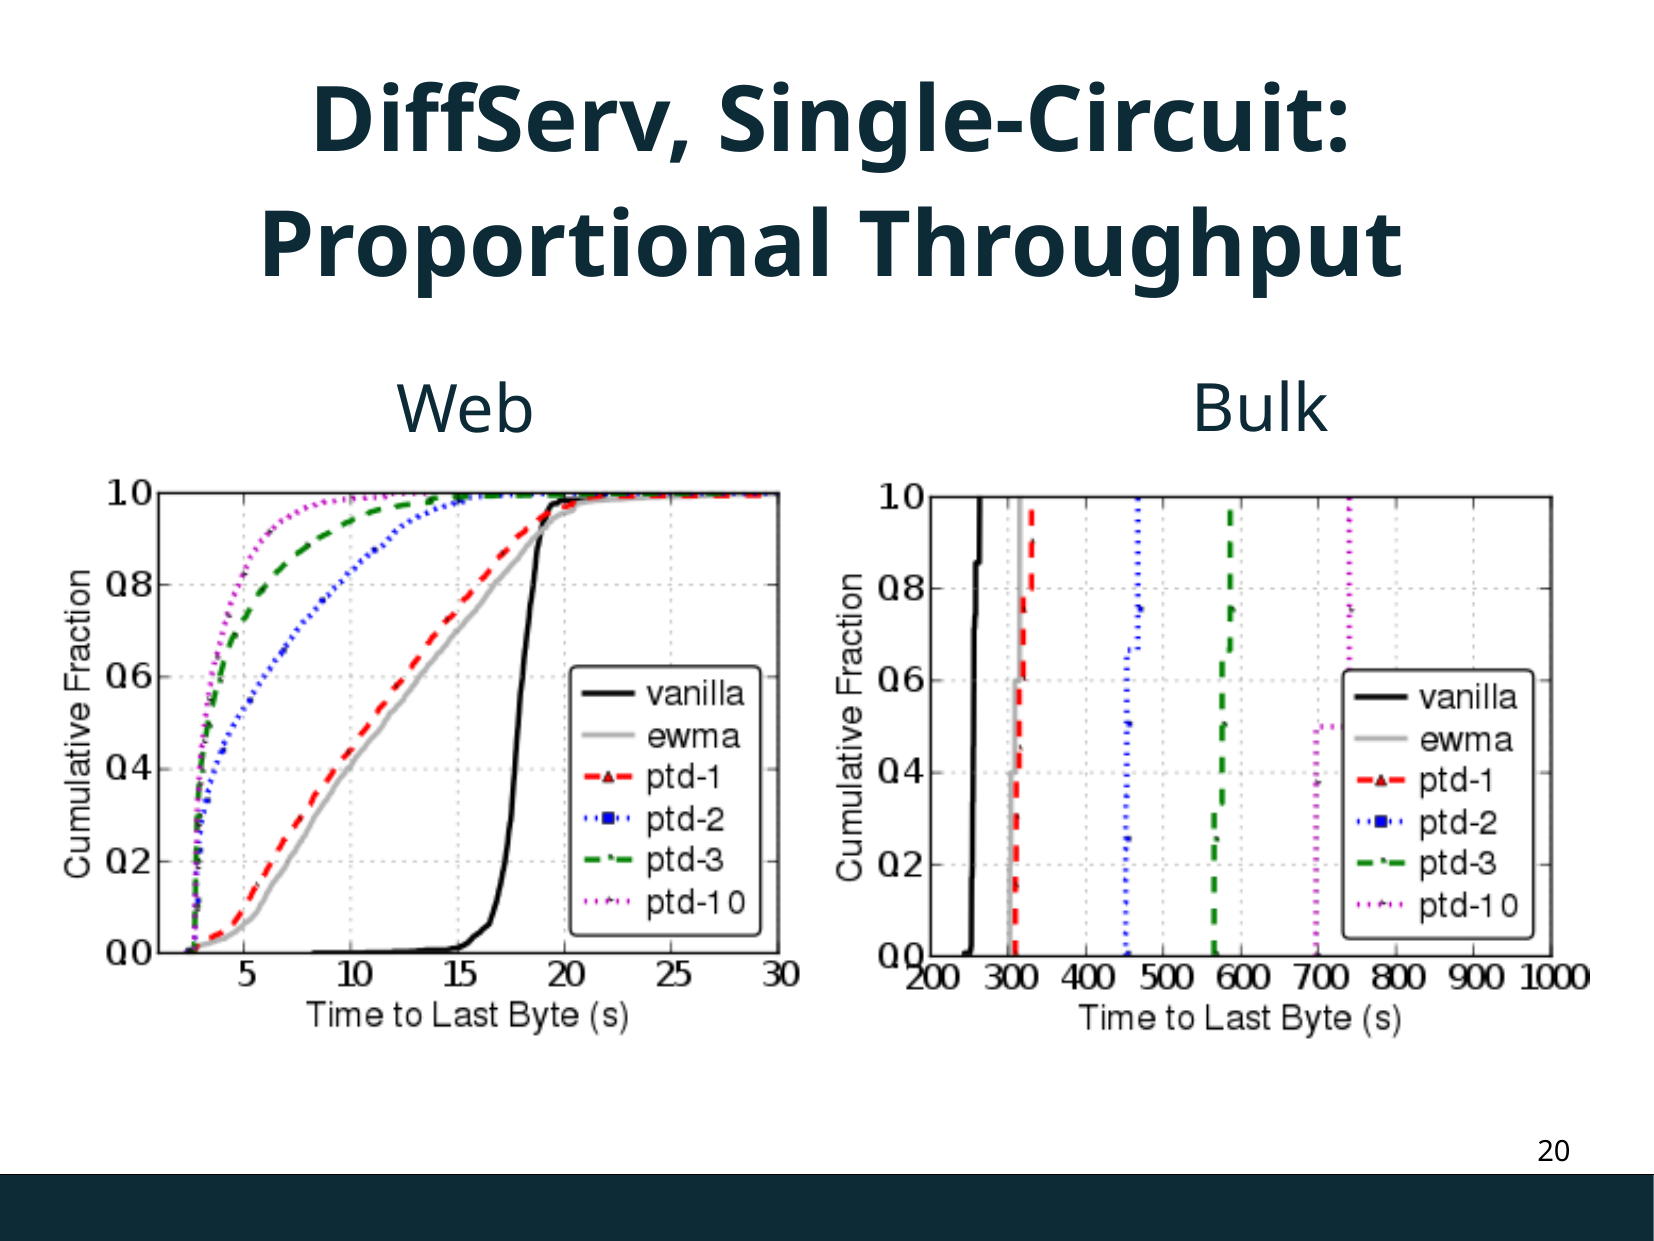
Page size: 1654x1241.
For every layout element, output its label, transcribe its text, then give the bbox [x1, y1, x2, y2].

picture [52, 465, 817, 1040]
picture [824, 469, 1590, 1043]
text_box Web [285, 354, 646, 446]
title DiffServ, Single-Circuit: Proportional Throughput [86, 72, 1575, 285]
text_box Bulk [1140, 352, 1381, 445]
